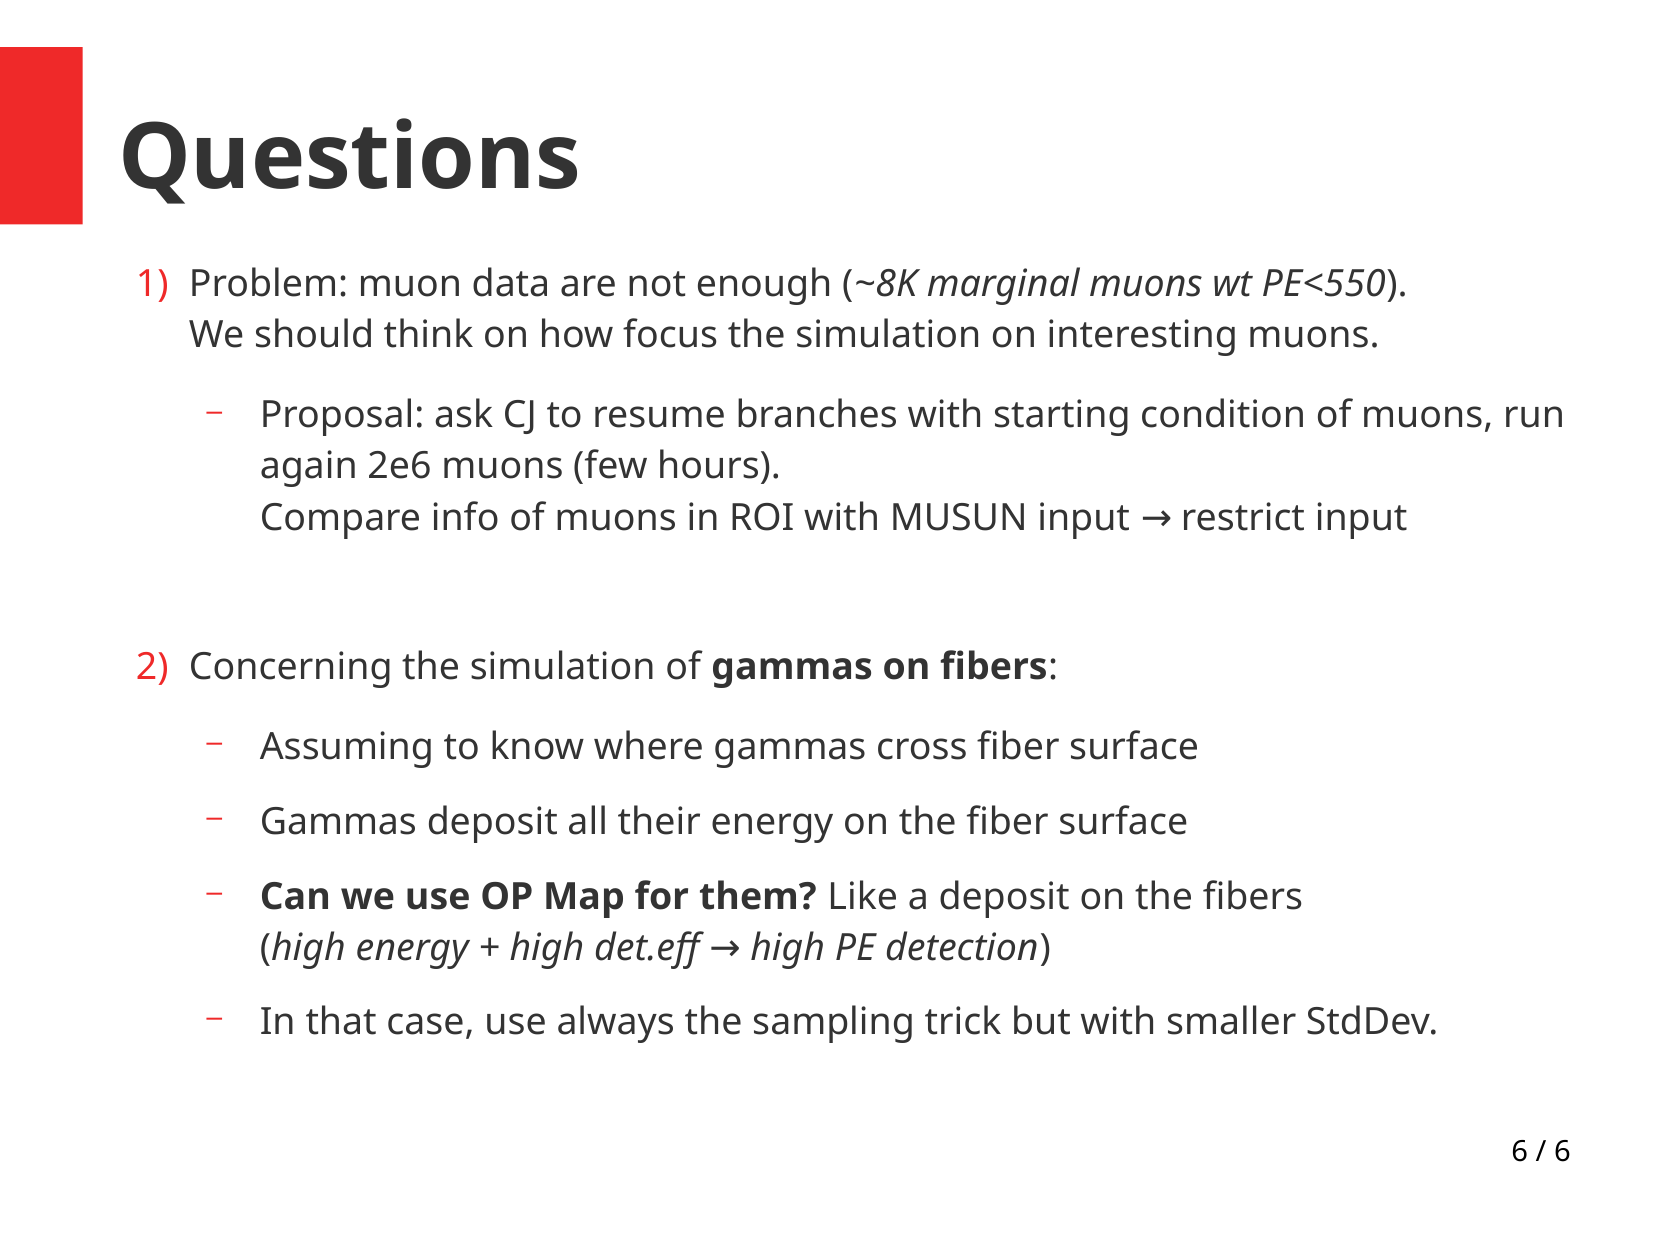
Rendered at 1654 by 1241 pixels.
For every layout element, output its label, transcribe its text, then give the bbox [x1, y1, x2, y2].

list Problem: muon data are not enough (~8K marginal muons wt PE<550). We should think on how focus the simulation on interesting muons. Proposal: ask CJ to resume branches with starting condition of muons, run again 2e6 muons (few hours). Compare info of muons in ROI with MUSUN input → restrict input Concerning the simulation of gammas on fibers: Assuming to know where gammas cross fiber surface Gammas deposit all their energy on the fiber surface Can we use OP Map for them? Like a deposit on the fibers (high energy + high det.eff → high PE detection) In that case, use always the sampling trick but with smaller StdDev. [118, 256, 1595, 1170]
title Questions [118, 49, 1571, 256]
